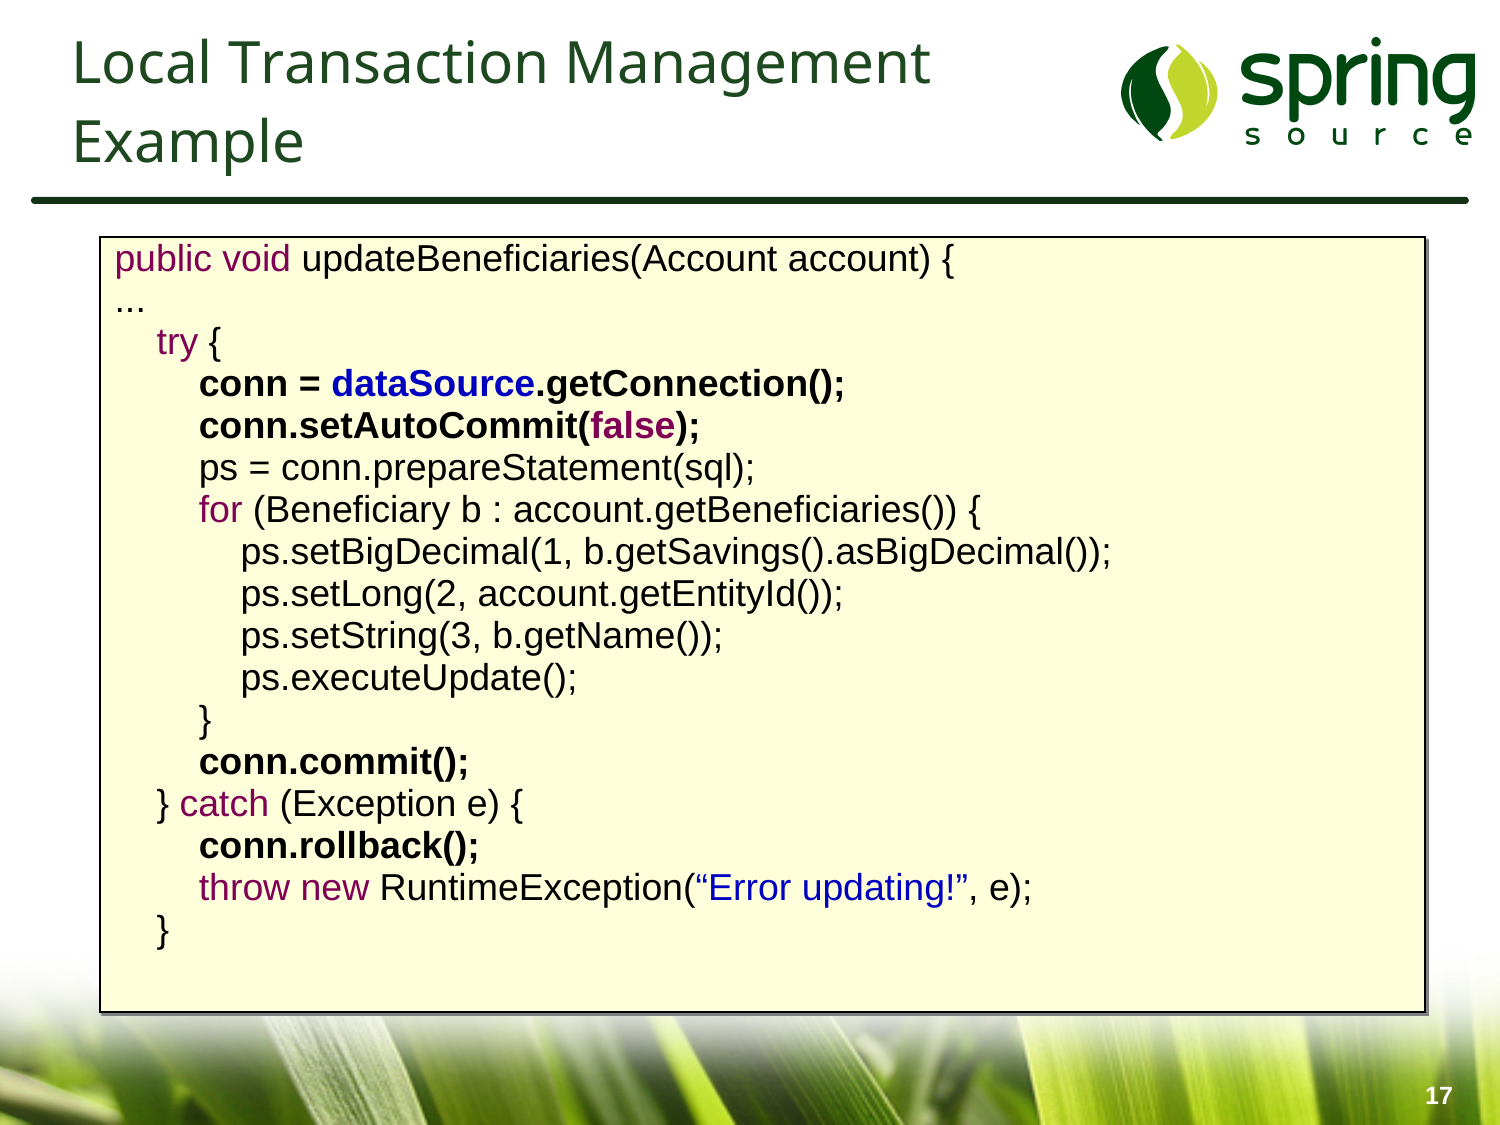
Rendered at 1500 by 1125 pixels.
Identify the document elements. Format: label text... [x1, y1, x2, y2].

picture [1121, 37, 1475, 145]
title Local Transaction Management Example [56, 13, 1089, 176]
text_box public void updateBeneficiaries(Account account) { ... try { conn = dataSource.getConnection(); conn.setAutoCommit(false); ps = conn.prepareStatement(sql); for (Beneficiary b : account.getBeneficiaries()) { ps.setBigDecimal(1, b.getSavings().asBigDecimal()); ps.setLong(2, account.getEntityId()); ps.setString(3, b.getName()); ps.executeUpdate(); } conn.commit(); } catch (Exception e) { conn.rollback(); throw new RuntimeException(“Error updating!”, e); } [99, 237, 1425, 1013]
picture [0, 944, 1500, 1125]
